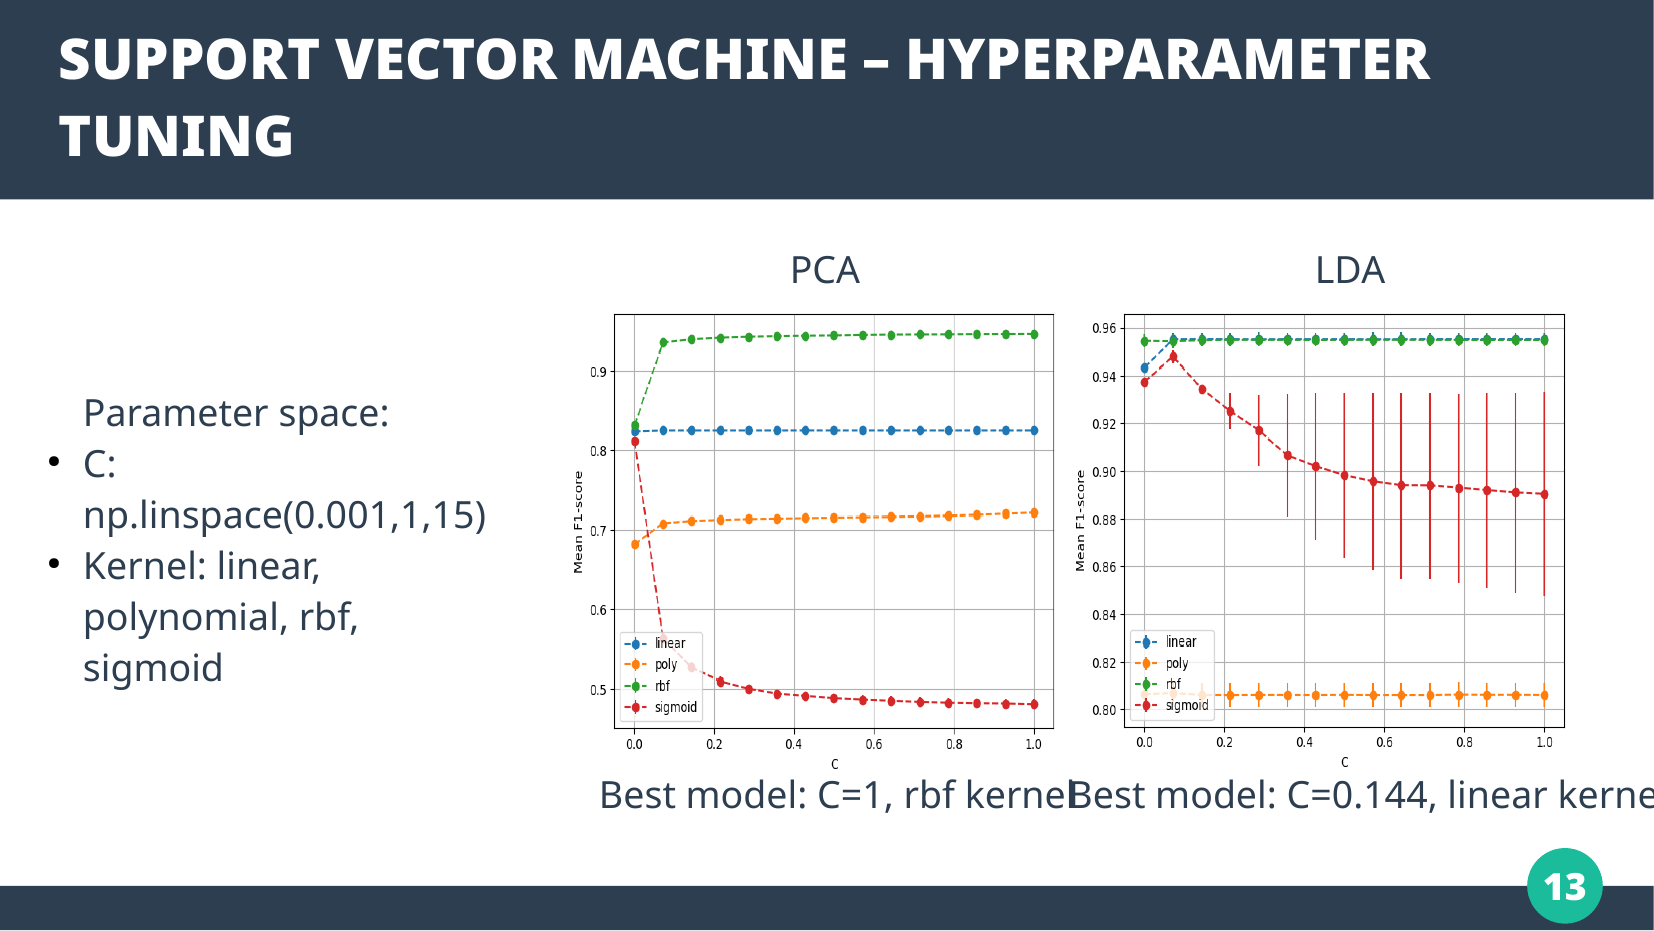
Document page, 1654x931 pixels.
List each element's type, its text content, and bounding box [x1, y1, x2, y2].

title SUPPORT VECTOR MACHINE – HYPERPARAMETER TUNING [59, 37, 1595, 155]
picture [562, 299, 1576, 762]
text_box Parameter space: C: np.linspace(0.001,1,15) Kernel: linear, polynomial, rbf, sigmoid [32, 366, 526, 713]
text_box Best model: C=1, rbf kernel [443, 762, 1232, 826]
text_box PCA [637, 237, 1013, 300]
text_box LDA [1162, 237, 1538, 300]
text_box Best model: C=0.144, linear kernel [975, 762, 1654, 825]
